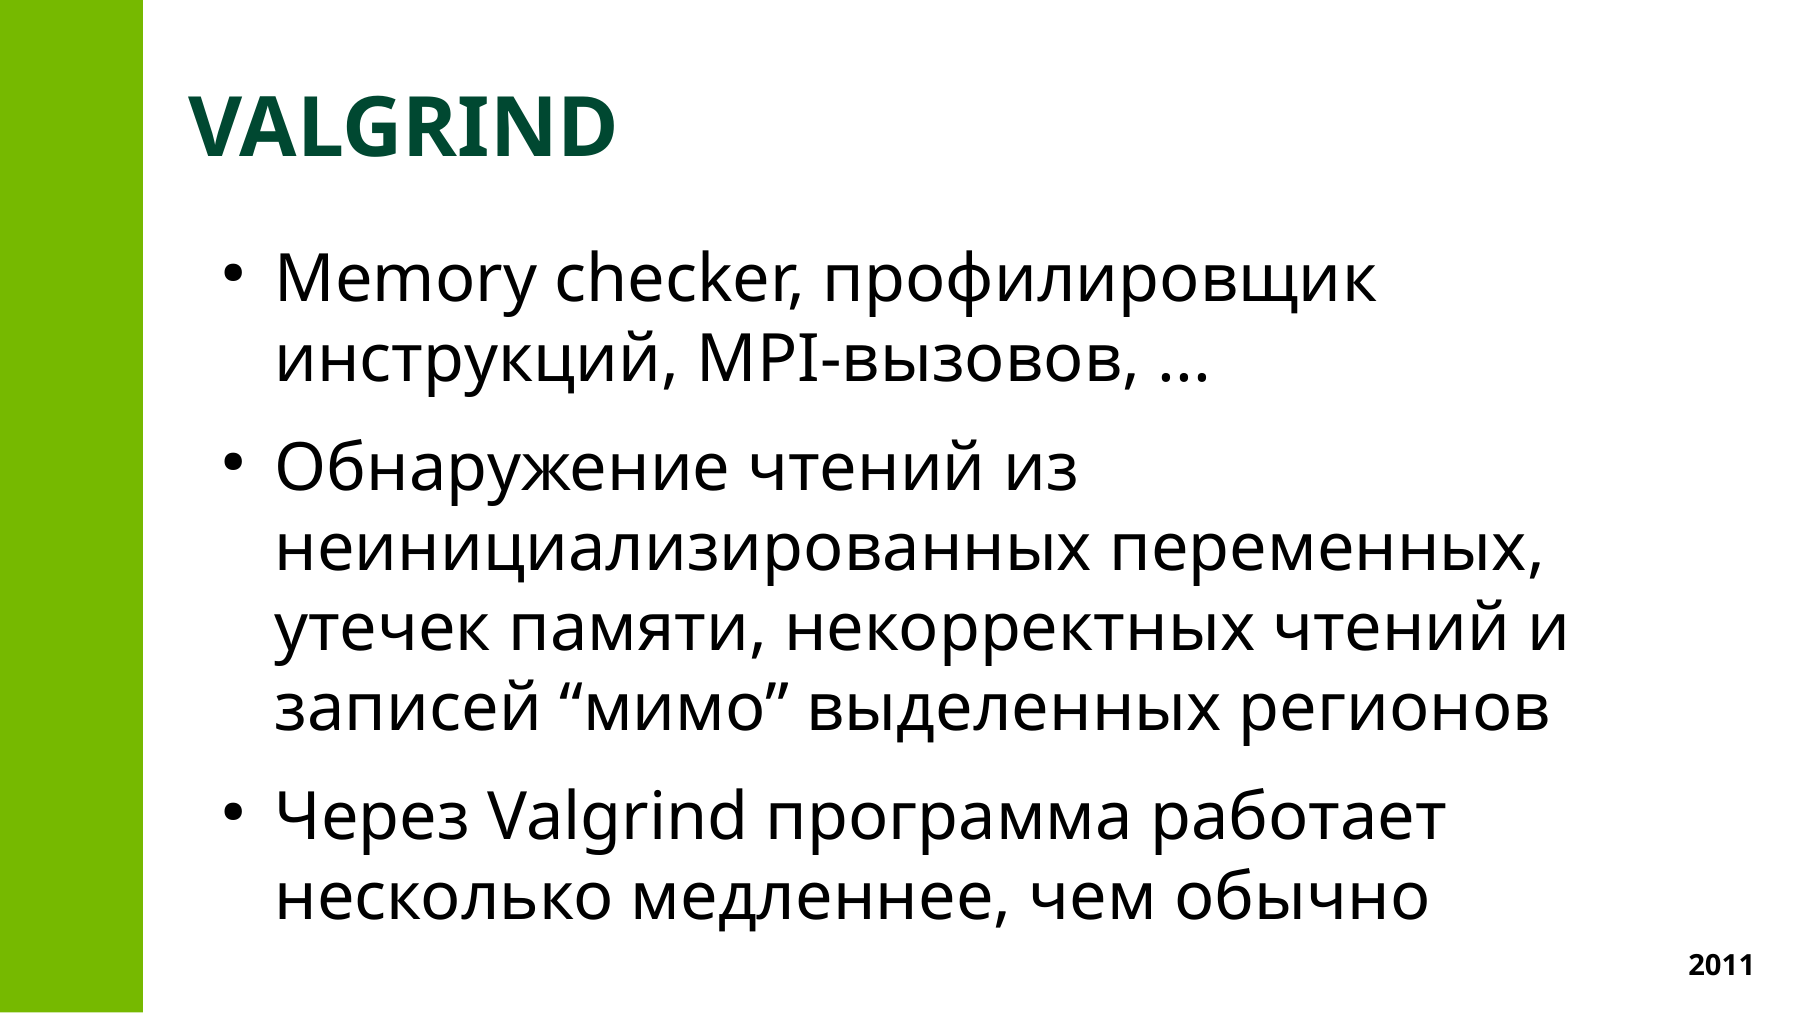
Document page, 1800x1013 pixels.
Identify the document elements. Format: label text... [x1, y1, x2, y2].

list Memory checker, профилировщик инструкций, MPI-вызовов, ... Обнаружение чтений из неинициализированных переменных, утечек памяти, некорректных чтений и записей “мимо” выделенных регионов Через Valgrind программа работает несколько медленнее, чем обычно [188, 227, 1733, 976]
title VALGRIND [188, 40, 1733, 211]
